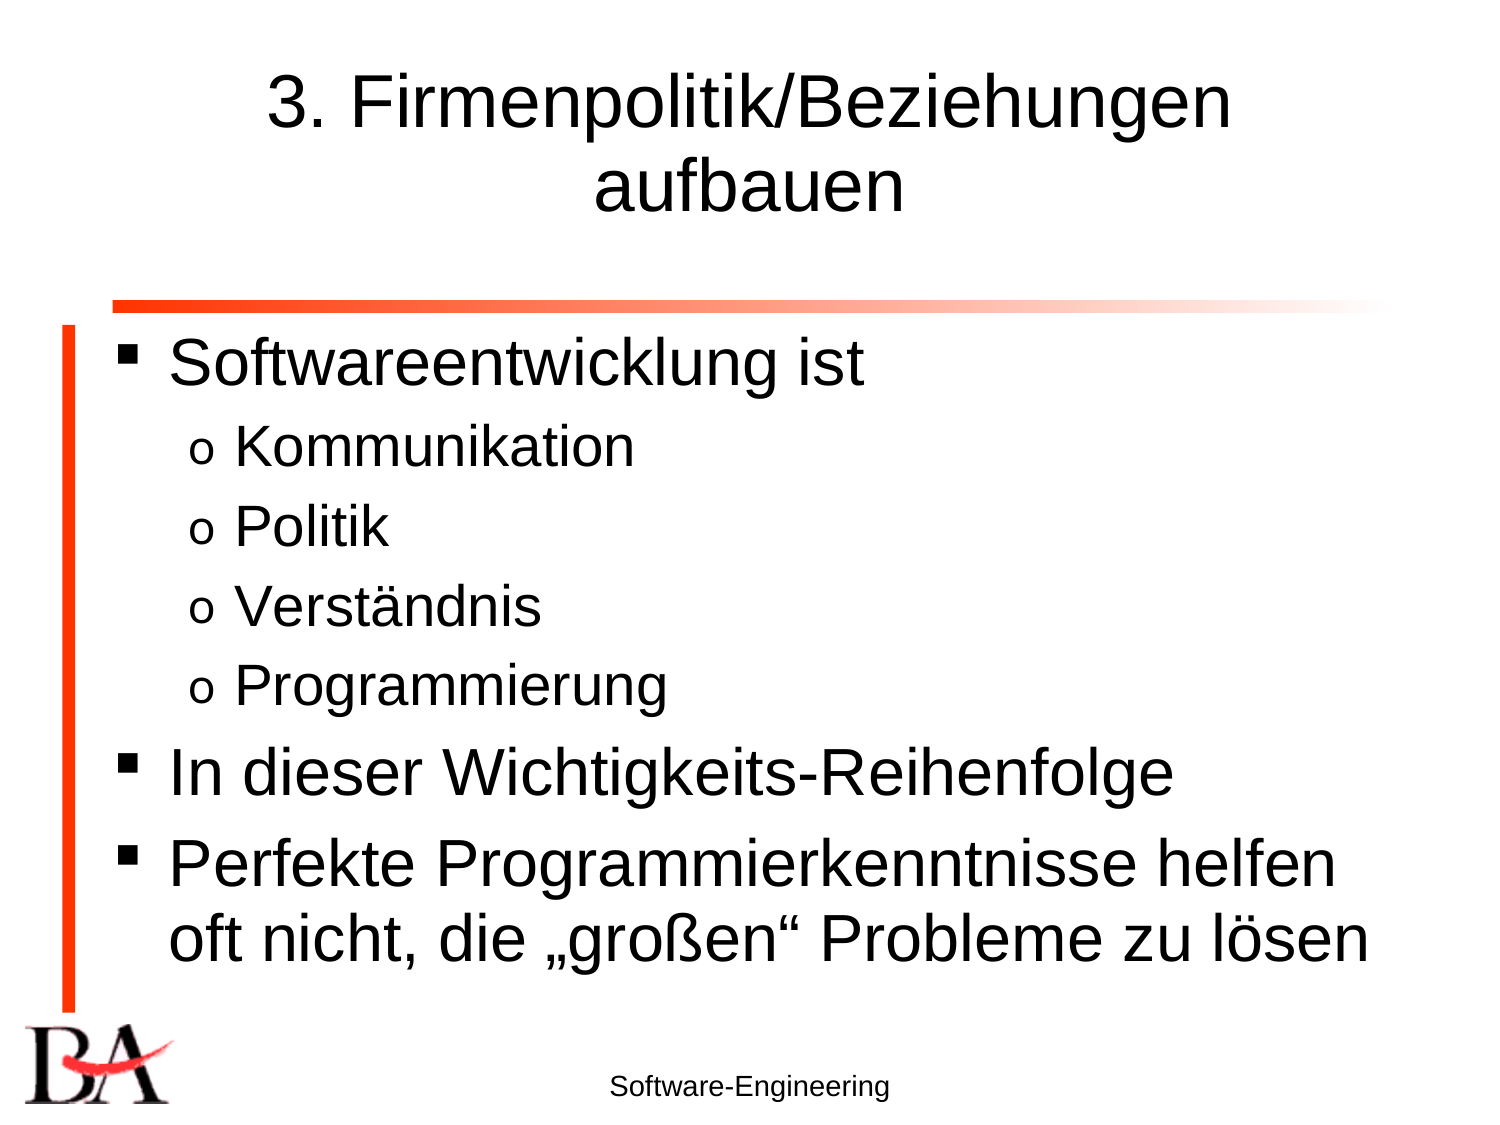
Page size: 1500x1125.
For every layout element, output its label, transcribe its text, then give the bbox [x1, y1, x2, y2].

picture [24, 1024, 175, 1104]
title 3. Firmenpolitik/Beziehungen aufbauen [112, 28, 1388, 259]
list Softwareentwicklung ist Kommunikation Politik Verständnis Programmierung In dieser Wichtigkeits-Reihenfolge Perfekte Programmierkenntnisse helfen oft nicht, die „großen“ Probleme zu lösen [112, 324, 1388, 1036]
